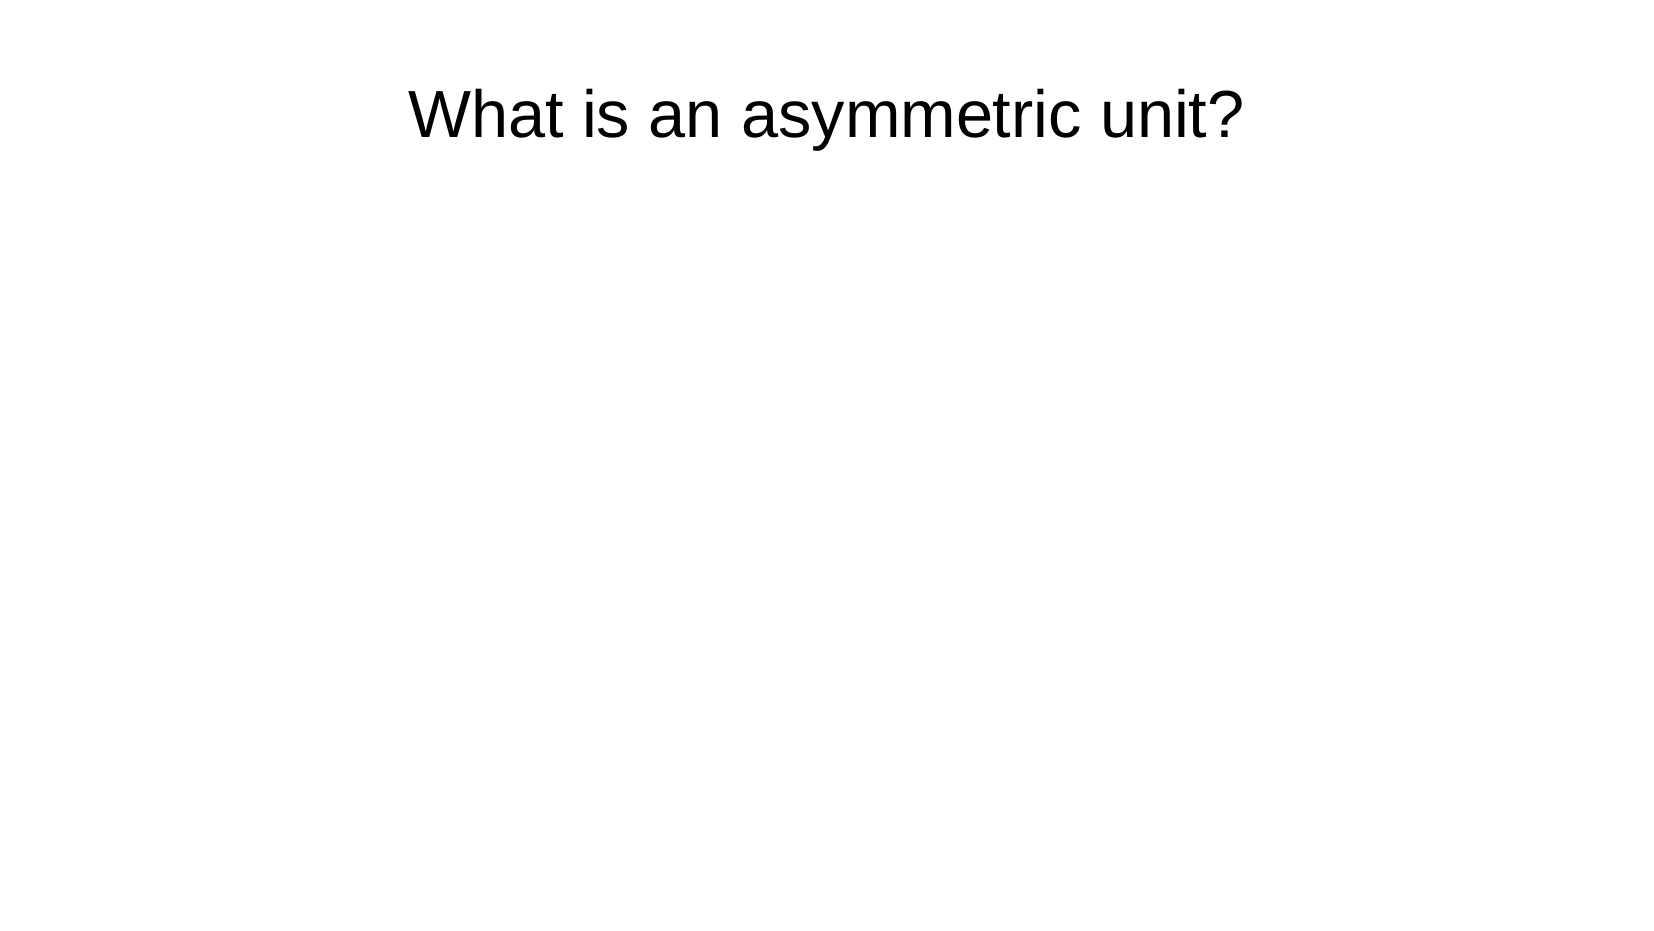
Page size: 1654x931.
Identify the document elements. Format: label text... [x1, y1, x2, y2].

title What is an asymmetric unit? [82, 37, 1571, 193]
